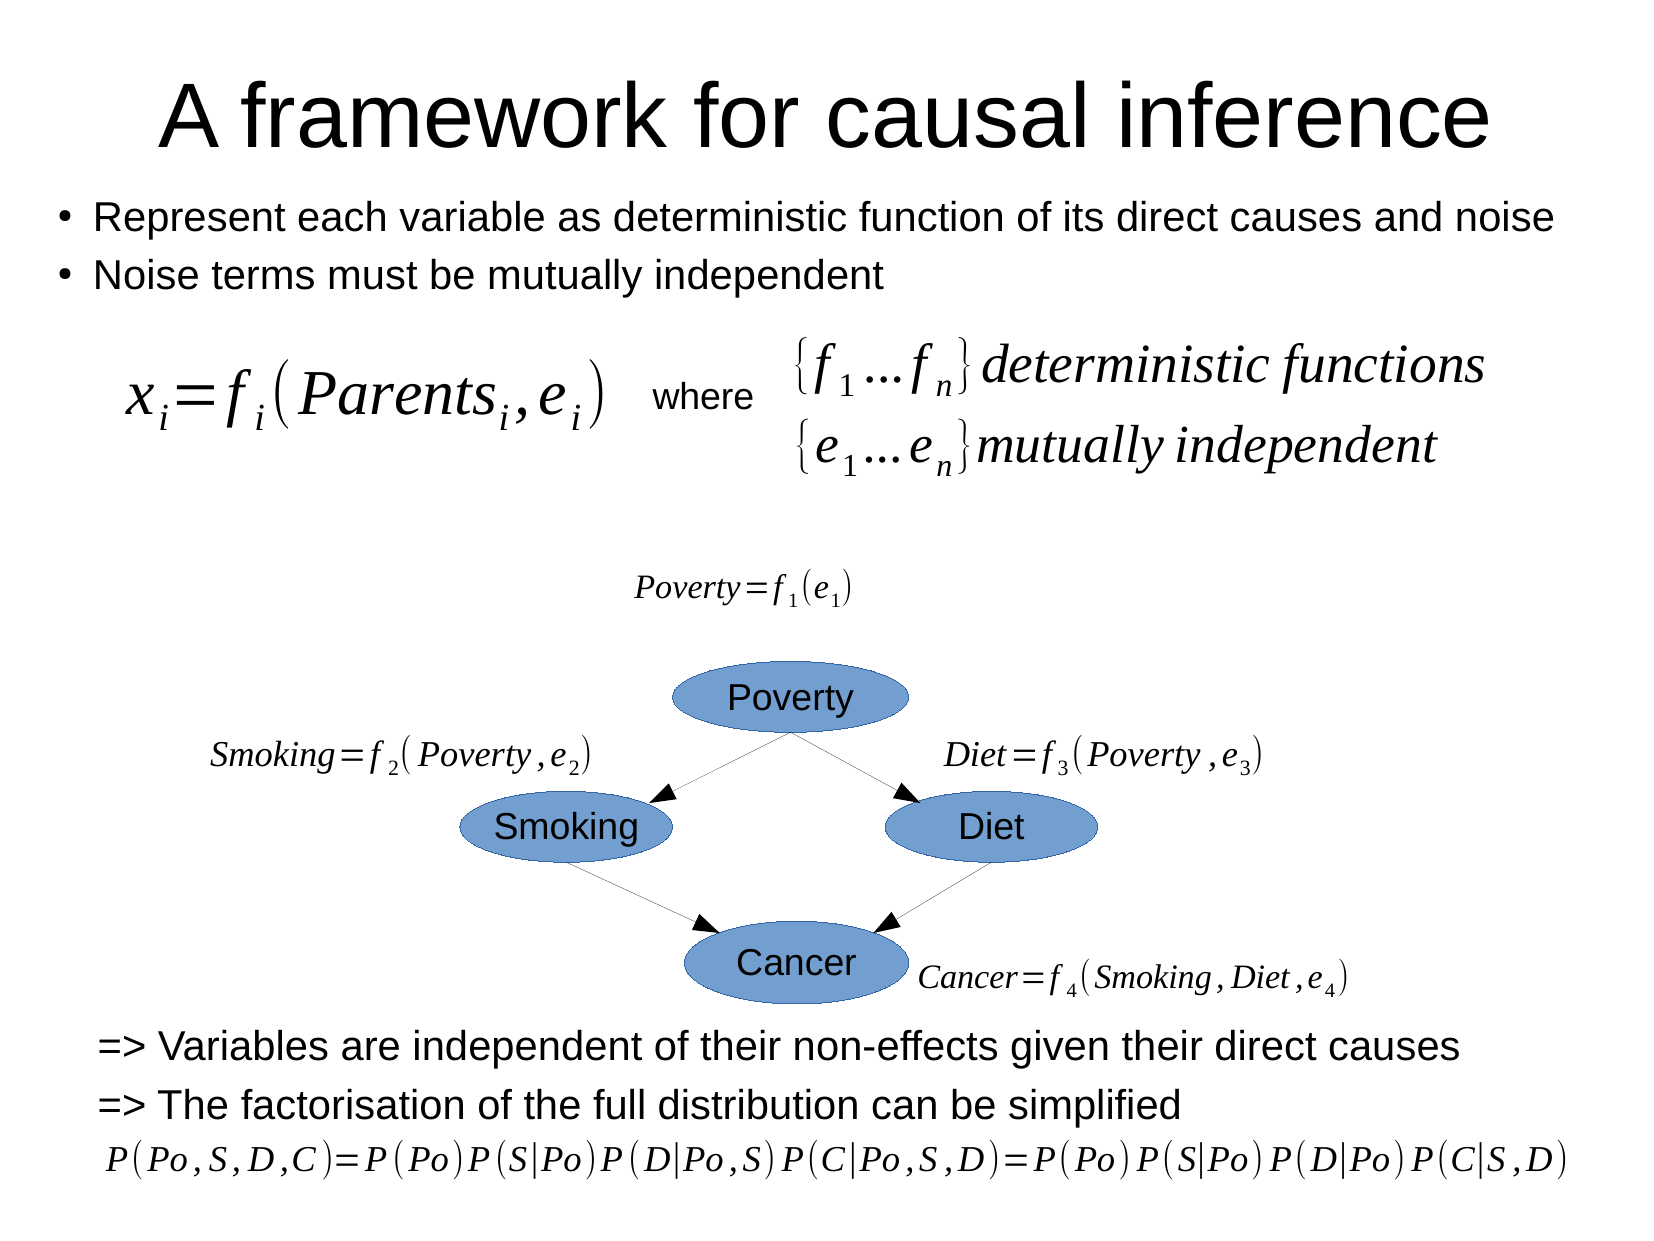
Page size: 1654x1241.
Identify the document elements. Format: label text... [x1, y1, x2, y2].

text_box where [637, 368, 815, 426]
chart [779, 333, 1501, 405]
text_box Smoking [459, 791, 673, 863]
chart [94, 1137, 1578, 1182]
chart [106, 354, 622, 438]
text_box Represent each variable as deterministic function of its direct causes and noise Noise terms must be mutually independent [42, 186, 1571, 355]
chart [932, 732, 1273, 780]
title A framework for causal inference [82, 11, 1571, 186]
chart [623, 566, 862, 612]
text_box => Variables are independent of their non-effects given their direct causes => The factorisation of the full distribution can be simplified [82, 1015, 1578, 1137]
text_box Cancer [684, 921, 908, 1004]
chart [200, 732, 602, 780]
chart [908, 956, 1358, 1001]
text_box Poverty [672, 661, 909, 733]
text_box Diet [885, 791, 1098, 863]
chart [781, 416, 1453, 485]
